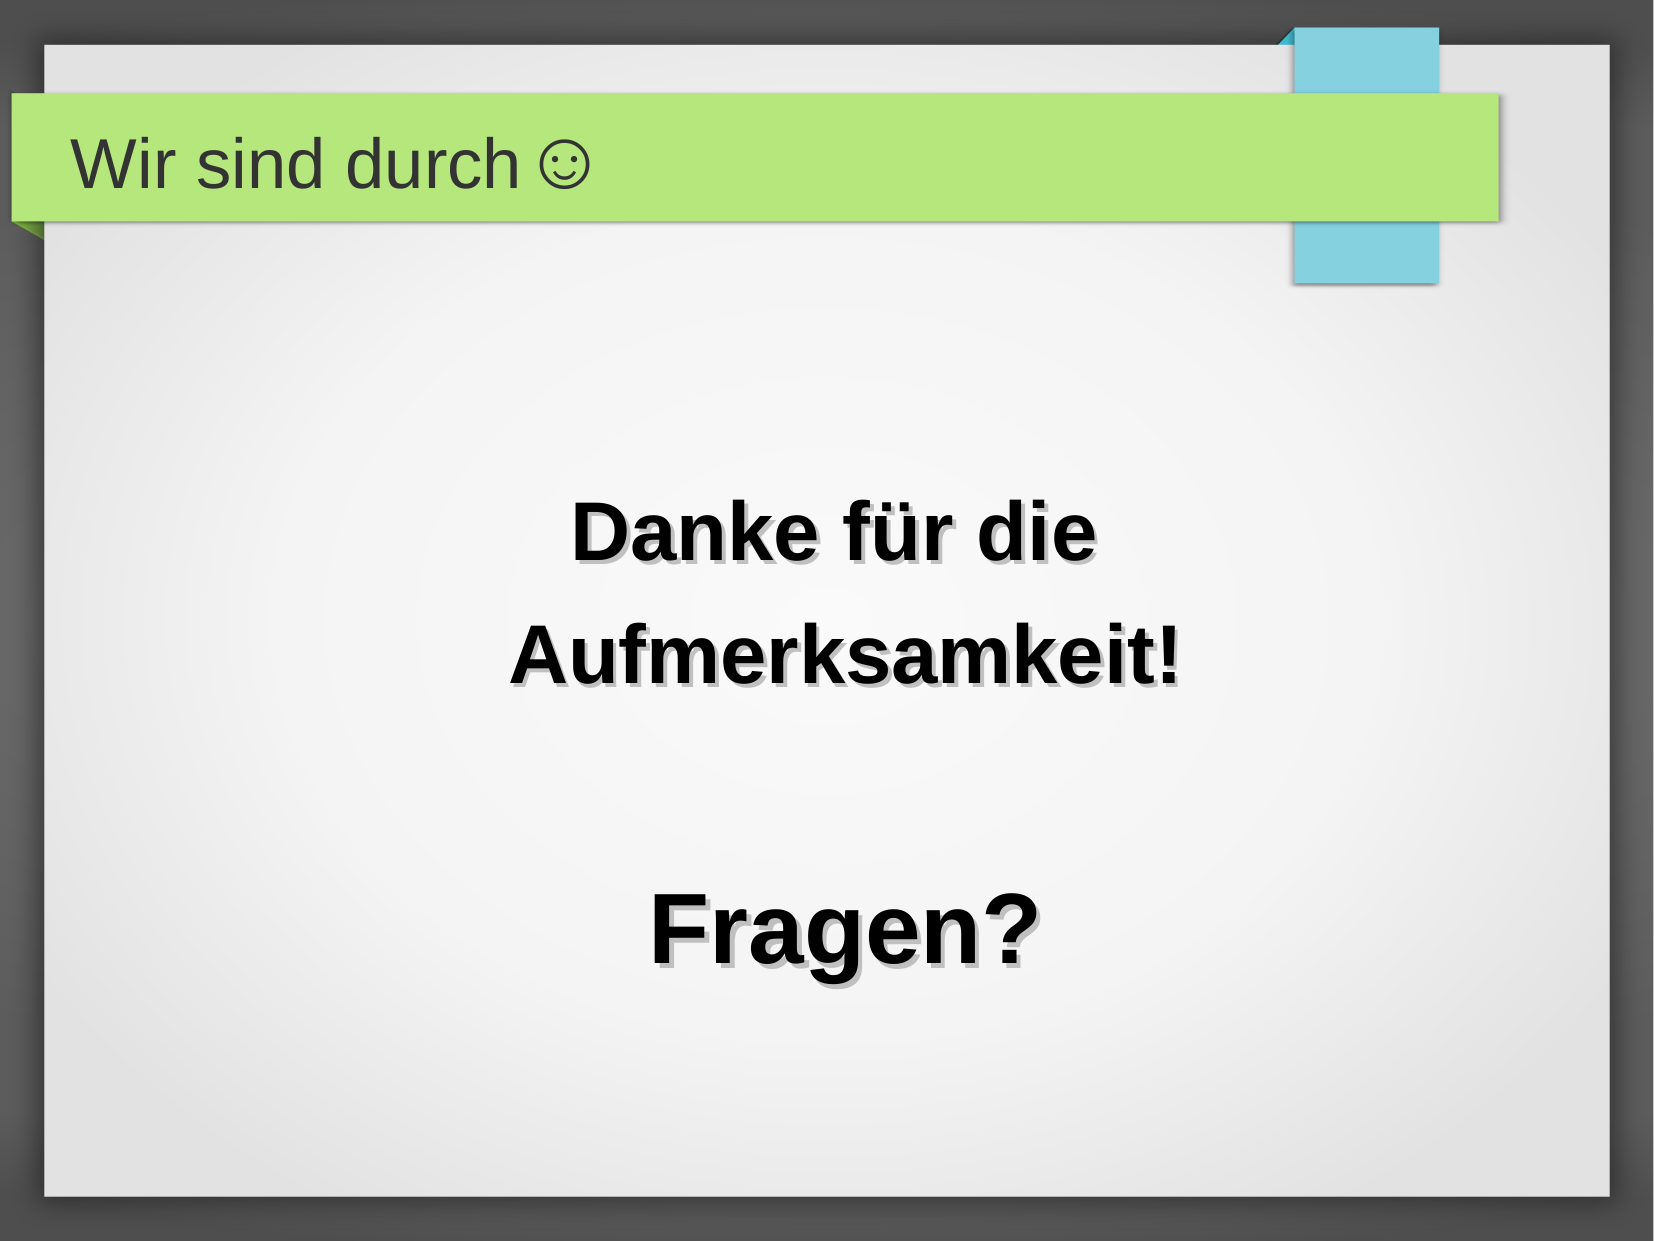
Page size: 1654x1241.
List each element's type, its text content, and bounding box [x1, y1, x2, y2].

list Danke für die Aufmerksamkeit! Fragen? [82, 343, 1538, 1063]
picture [0, 0, 1654, 1241]
title Wir sind durch☺ [70, 106, 1229, 213]
